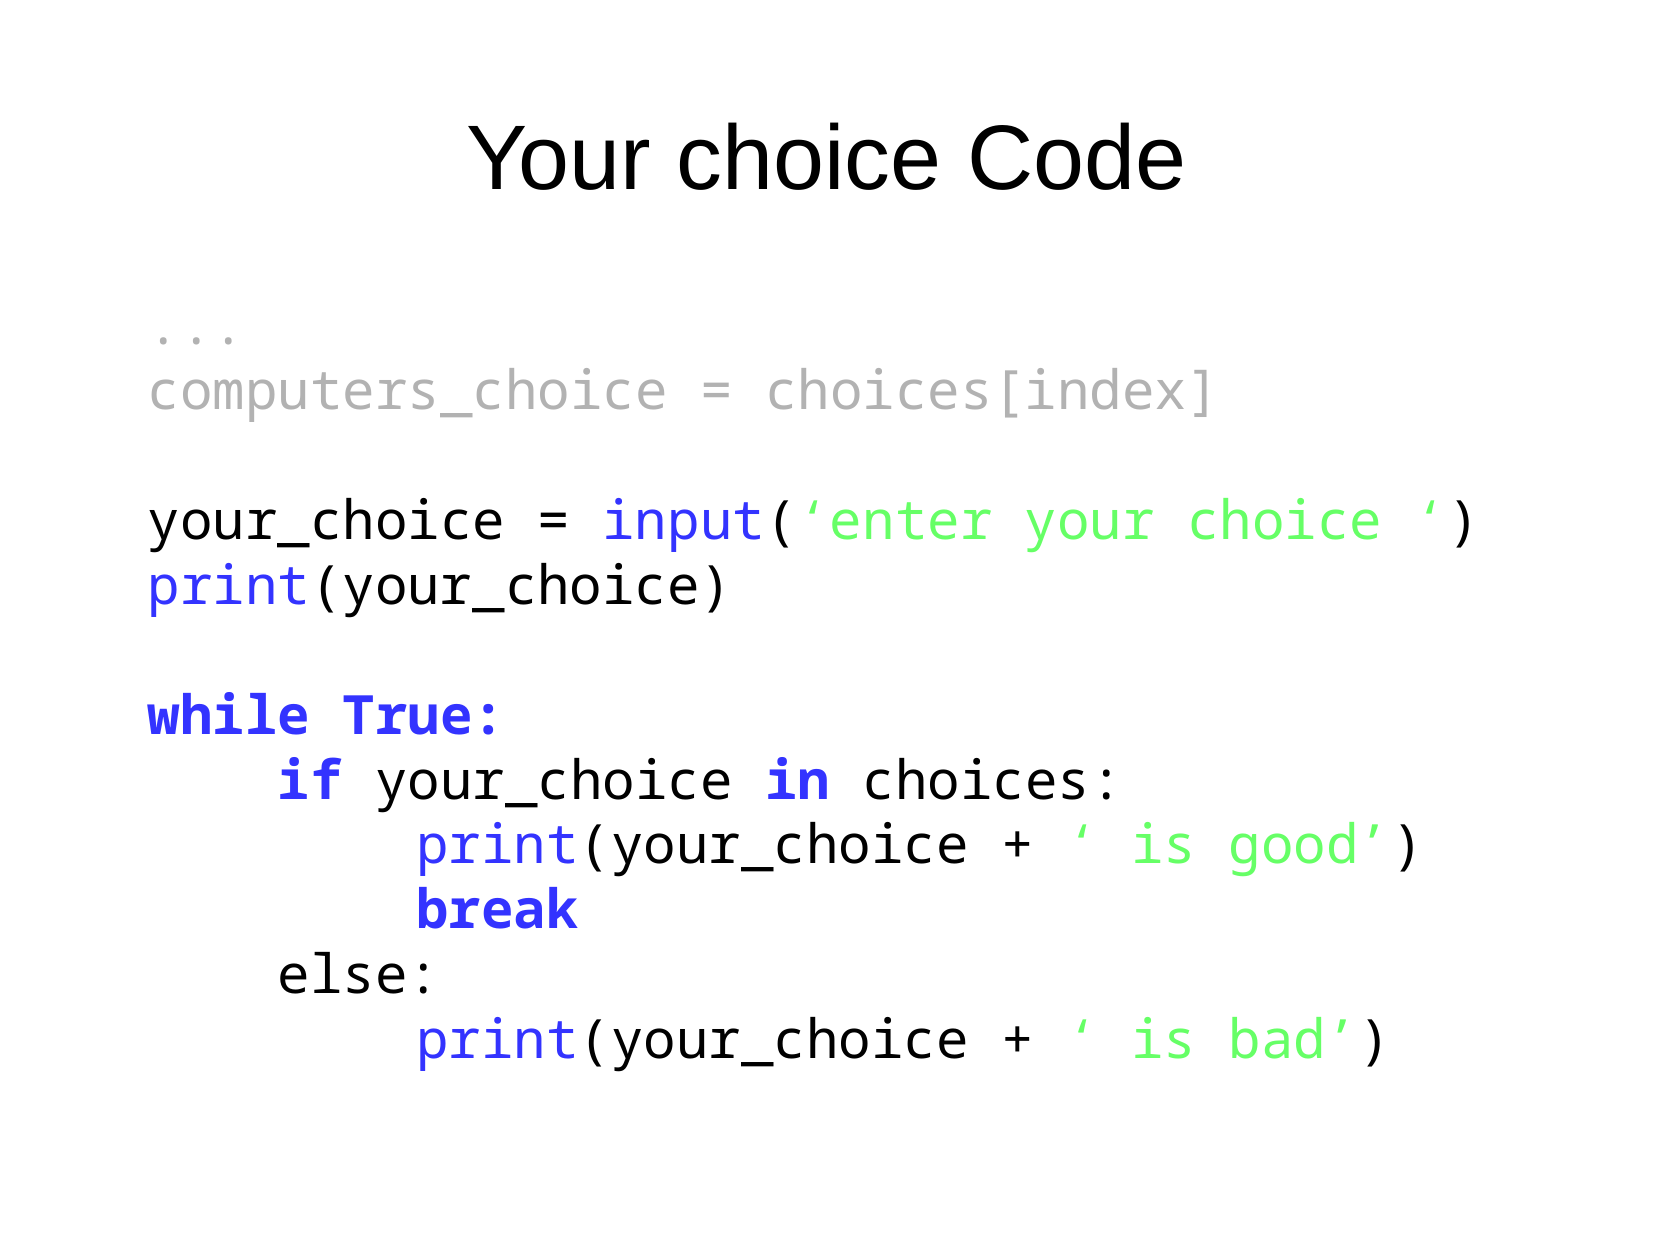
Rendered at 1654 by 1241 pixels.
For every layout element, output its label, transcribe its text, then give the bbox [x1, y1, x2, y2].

text_box Your choice Code [82, 49, 1571, 257]
text_box ... computers_choice = choices[index] your_choice = input(‘enter your choice ‘) print(your_choice) while True: if your_choice in choices: print(your_choice + ‘ is good’) break else: print(your_choice + ‘ is bad’) [76, 290, 1565, 1010]
